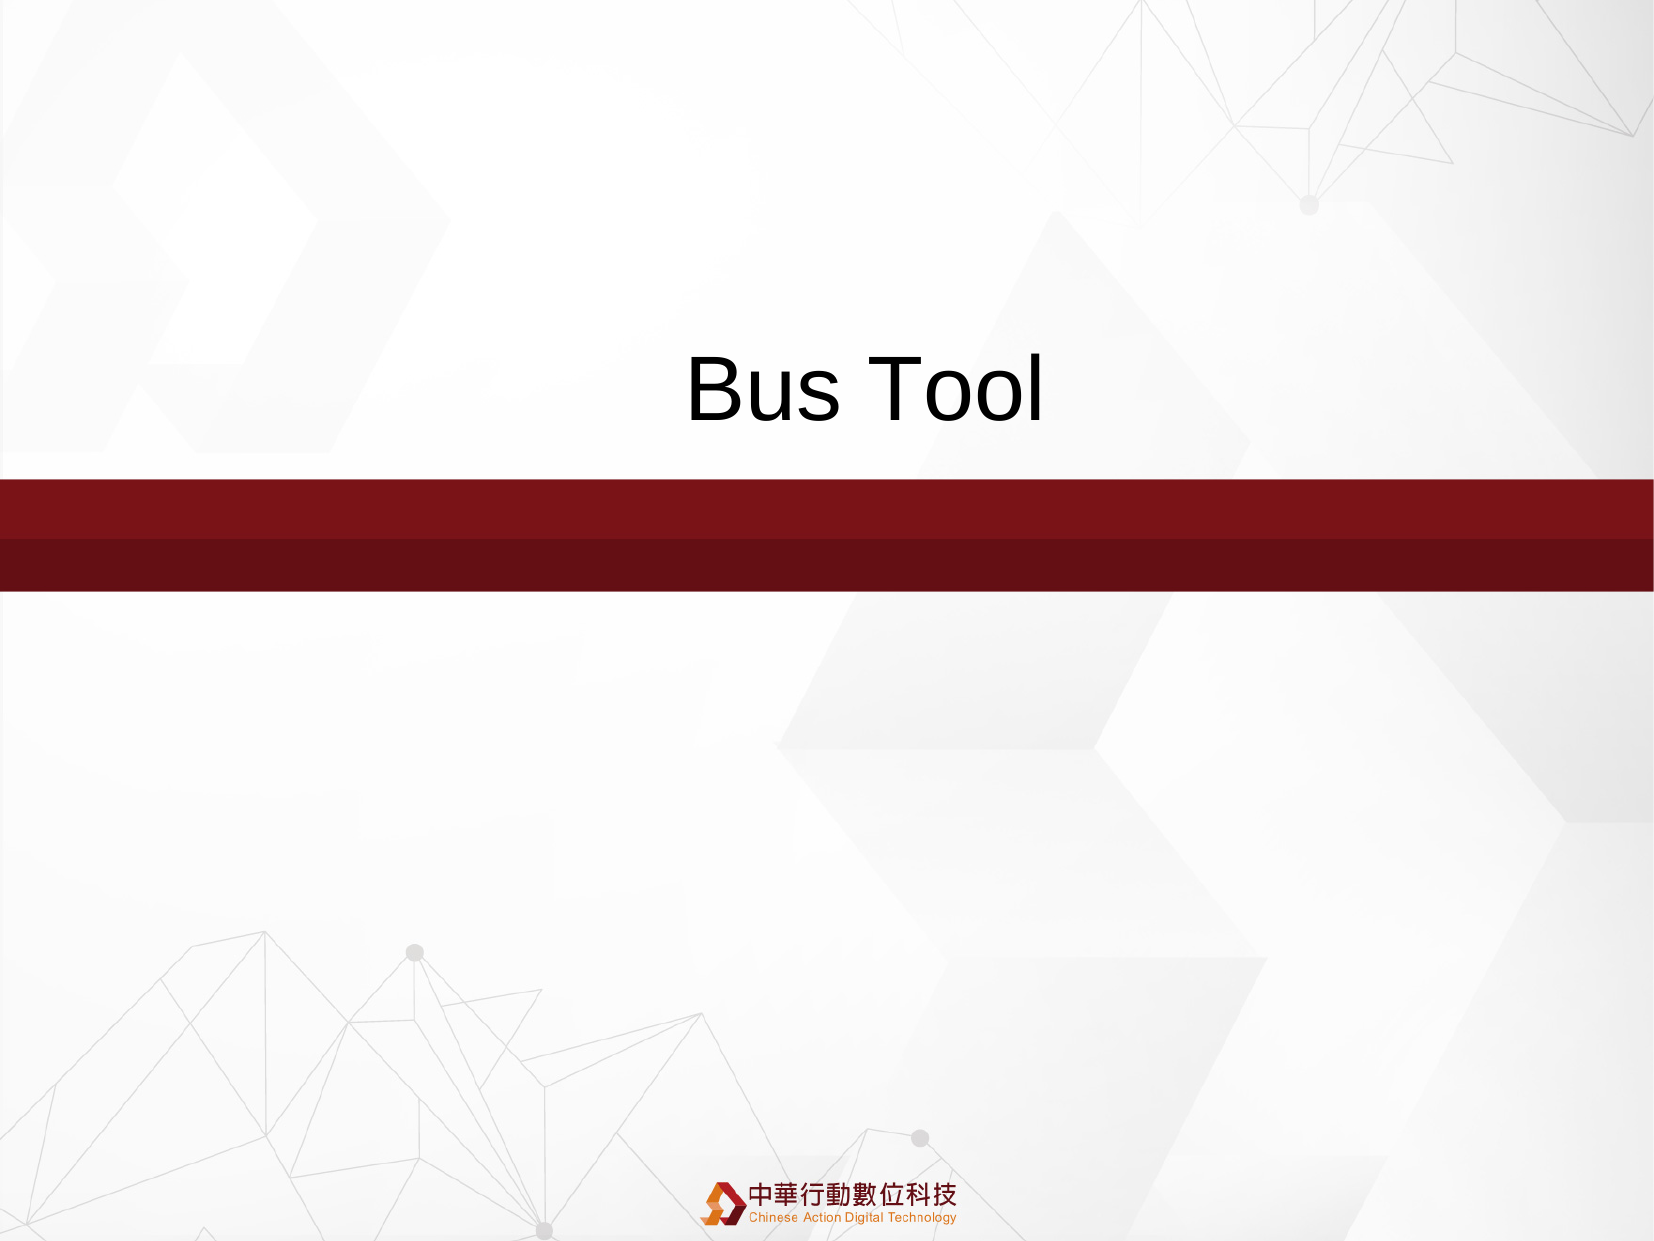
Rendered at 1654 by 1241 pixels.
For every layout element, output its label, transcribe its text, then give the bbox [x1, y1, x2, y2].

title Bus Tool [105, 285, 1594, 493]
picture [0, 0, 1654, 1241]
